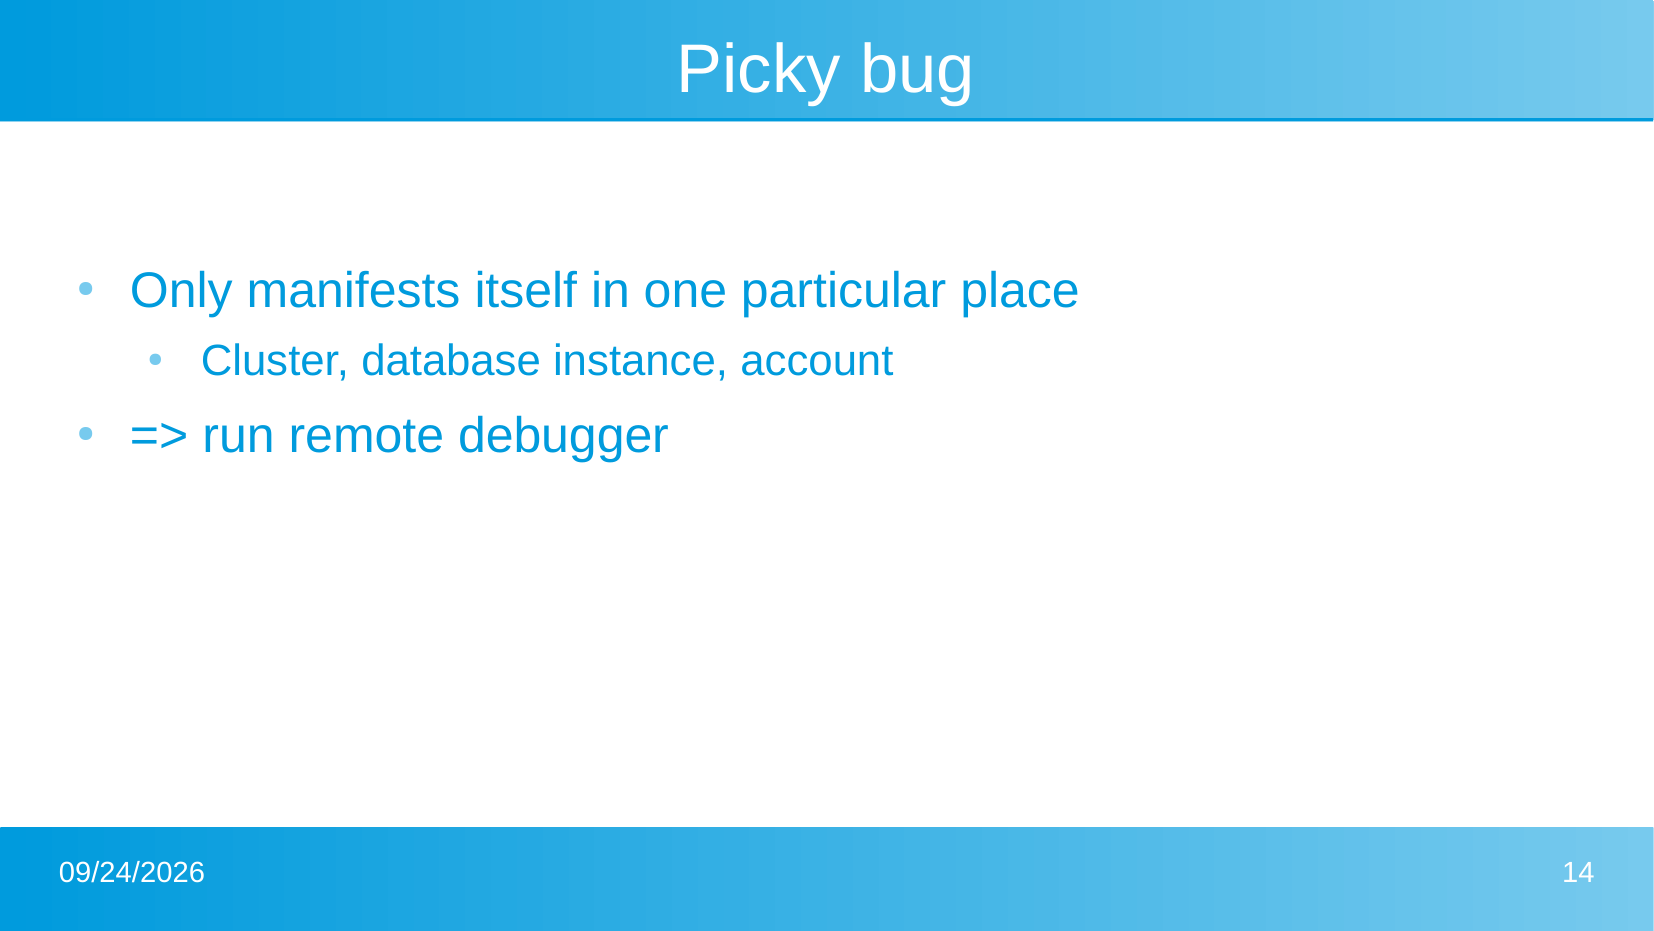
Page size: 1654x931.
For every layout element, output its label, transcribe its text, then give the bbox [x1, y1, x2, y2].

title Picky bug [59, 29, 1595, 108]
list Only manifests itself in one particular place Cluster, database instance, account => run remote debugger [59, 262, 1595, 536]
